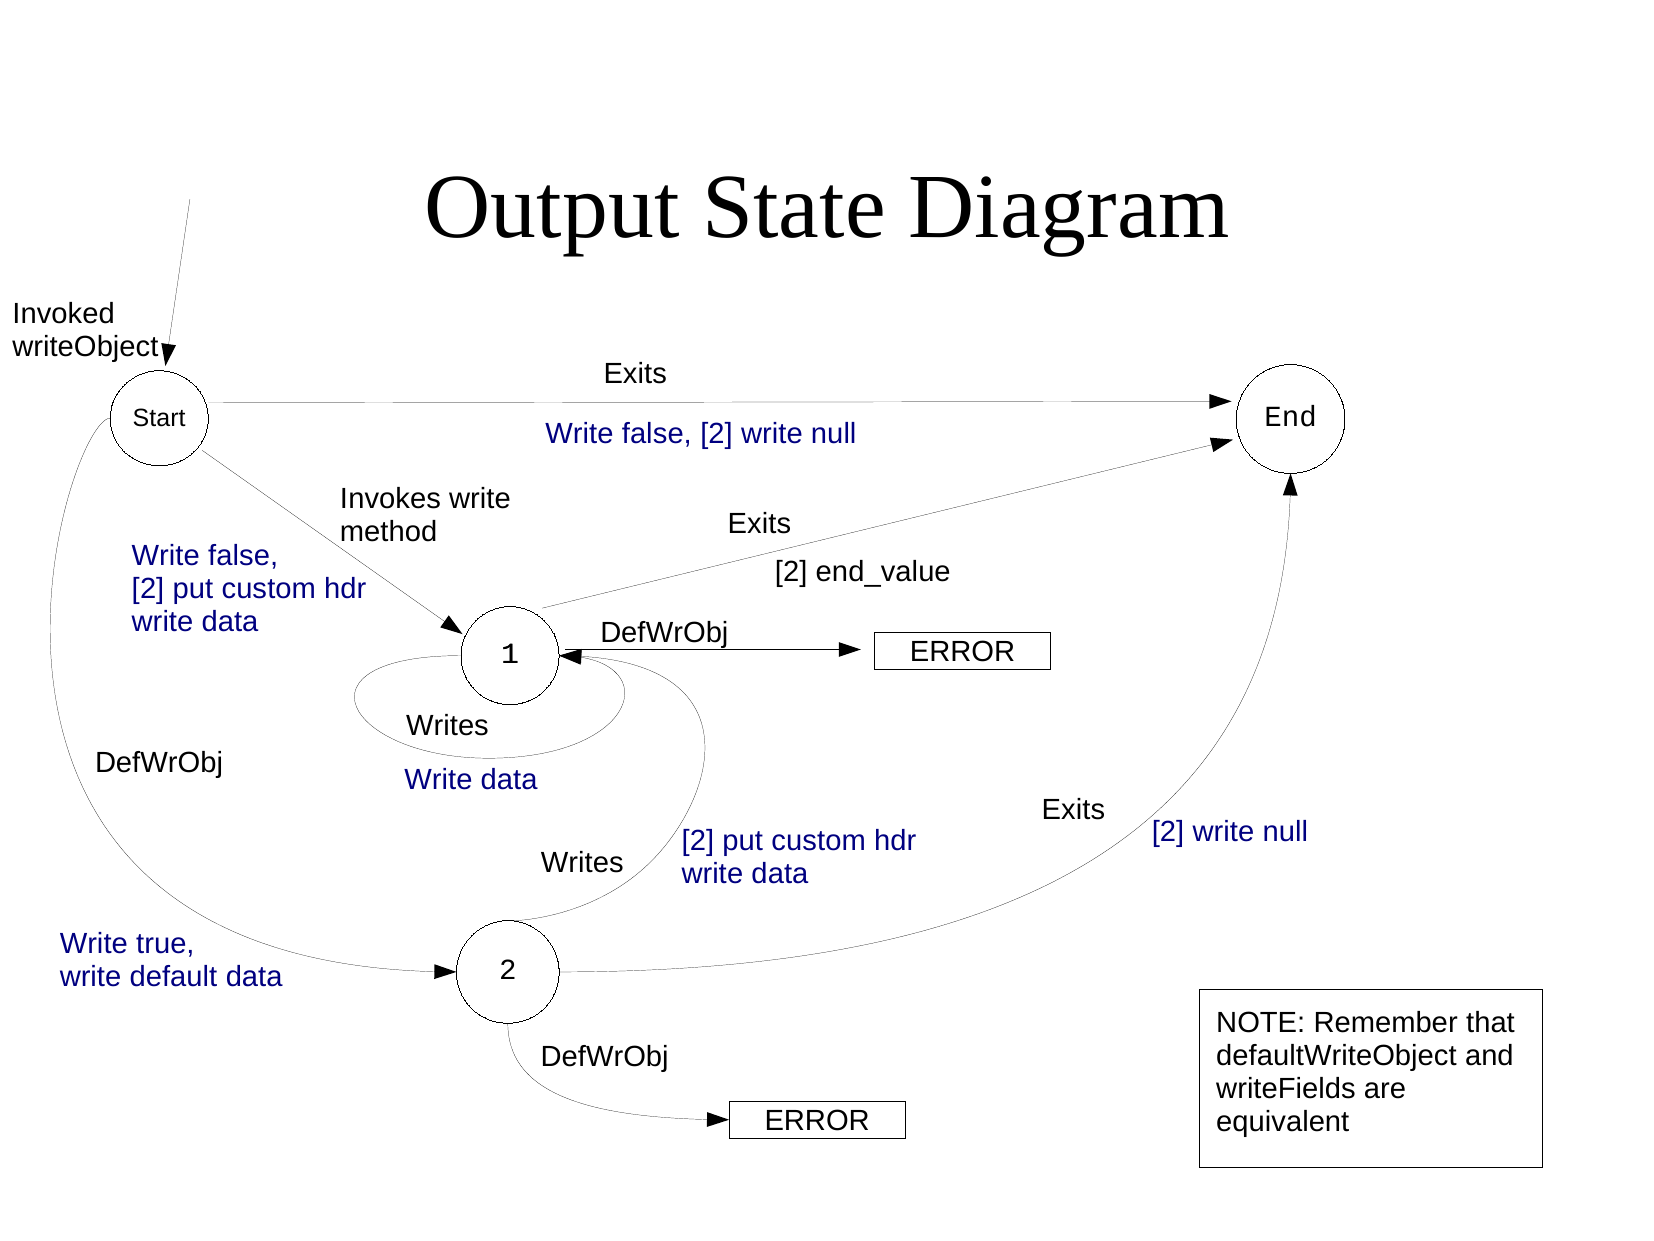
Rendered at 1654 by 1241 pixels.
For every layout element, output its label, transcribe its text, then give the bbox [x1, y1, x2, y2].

text_box Write true, write default data [59, 926, 299, 1000]
title Output State Diagram [121, 102, 1534, 311]
text_box Writes [540, 845, 658, 883]
text_box ERROR [874, 632, 1051, 670]
text_box Invoked writeObject [12, 297, 227, 371]
text_box Writes [405, 709, 544, 746]
text_box [2] end_value [775, 554, 1054, 592]
text_box Exits [727, 507, 872, 544]
text_box Exits [1041, 793, 1172, 830]
text_box [2] write null [1151, 814, 1384, 852]
text_box Invokes write method [340, 482, 534, 556]
text_box End [1236, 364, 1345, 474]
text_box Exits [603, 356, 886, 394]
text_box Write data [404, 762, 543, 800]
text_box [2] put custom hdr write data [681, 824, 946, 898]
text_box Start [110, 371, 209, 466]
text_box 1 [461, 606, 560, 705]
text_box Write false, [2] write null [545, 416, 949, 454]
text_box 2 [456, 920, 560, 1024]
text_box ERROR [729, 1101, 906, 1139]
text_box DefWrObj [540, 1040, 733, 1077]
text_box DefWrObj [94, 745, 328, 783]
text_box Write false, [2] put custom hdr write data [131, 539, 396, 649]
text_box NOTE: Remember that defaultWriteObject and writeFields are equivalent [1216, 1006, 1538, 1153]
text_box DefWrObj [600, 615, 799, 653]
